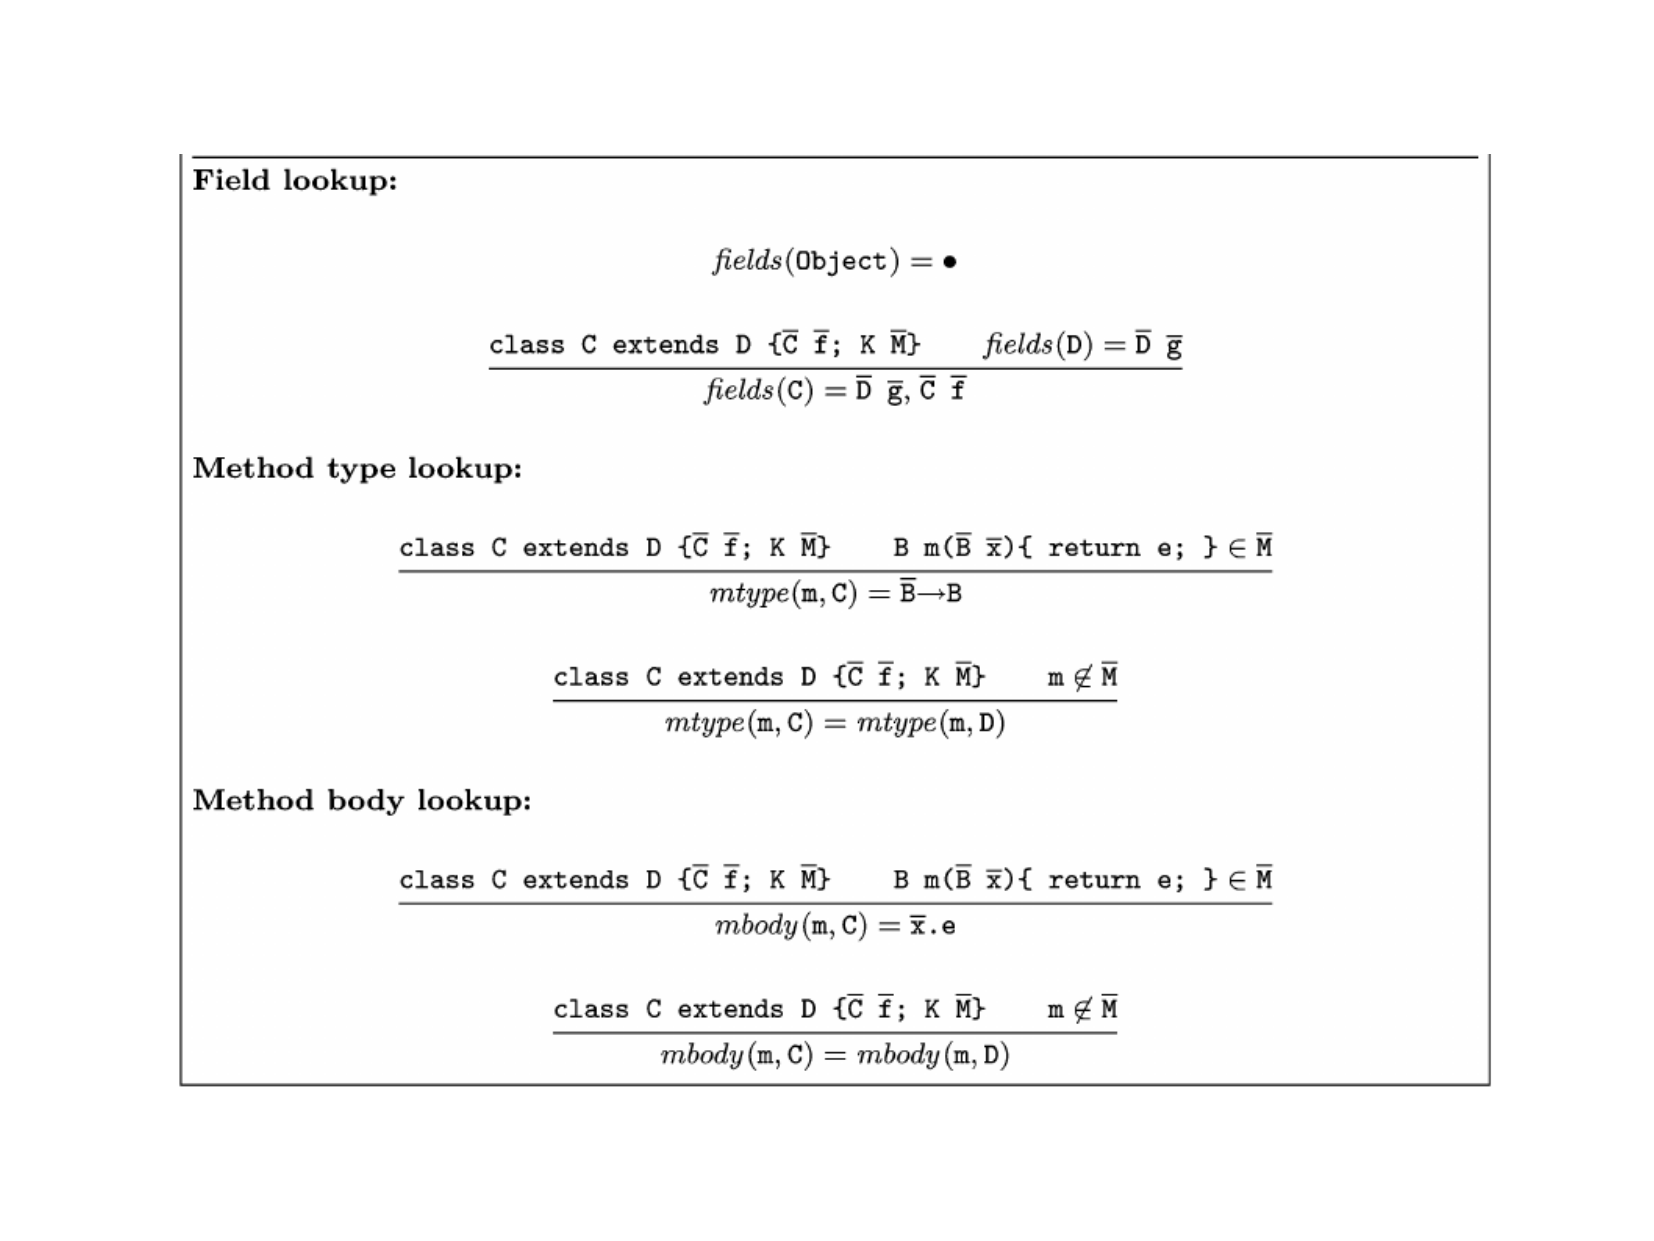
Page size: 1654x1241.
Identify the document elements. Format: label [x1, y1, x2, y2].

picture [175, 154, 1502, 1096]
